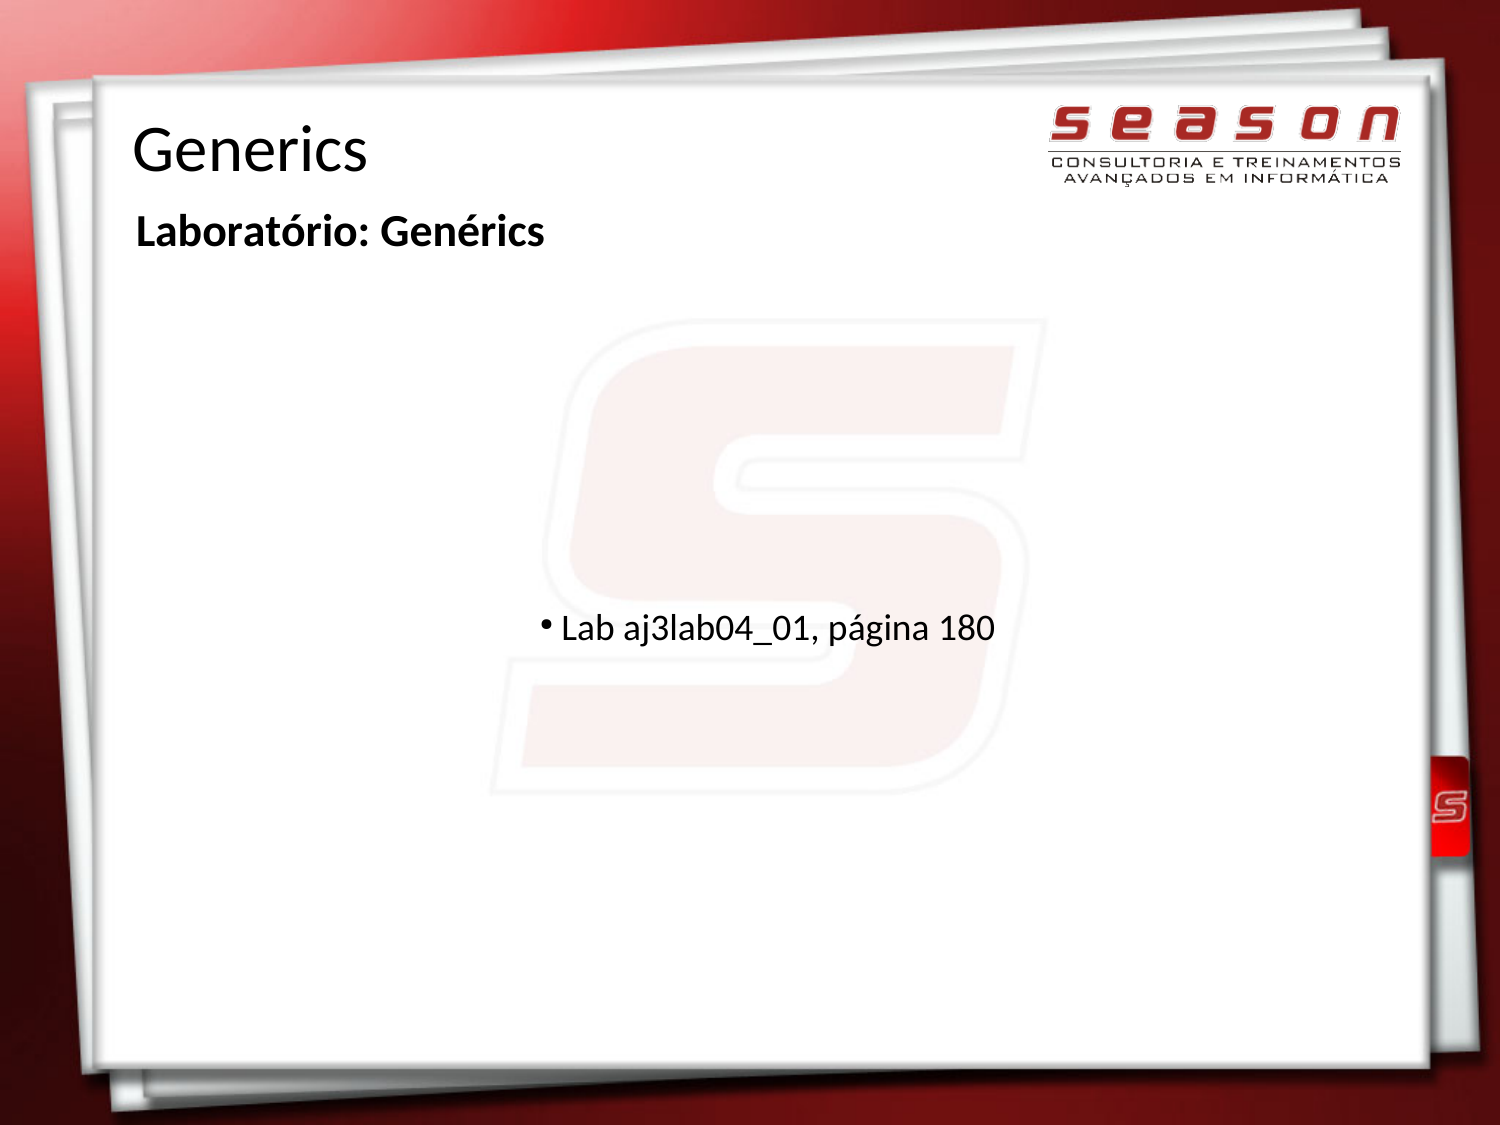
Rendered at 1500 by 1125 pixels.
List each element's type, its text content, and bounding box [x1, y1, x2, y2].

text_box Lab aj3lab04_01, página 180 [177, 357, 1359, 894]
picture [0, 0, 1500, 1125]
text_box Laboratório: Genérics [119, 200, 1240, 256]
title Generics [118, 33, 1394, 257]
